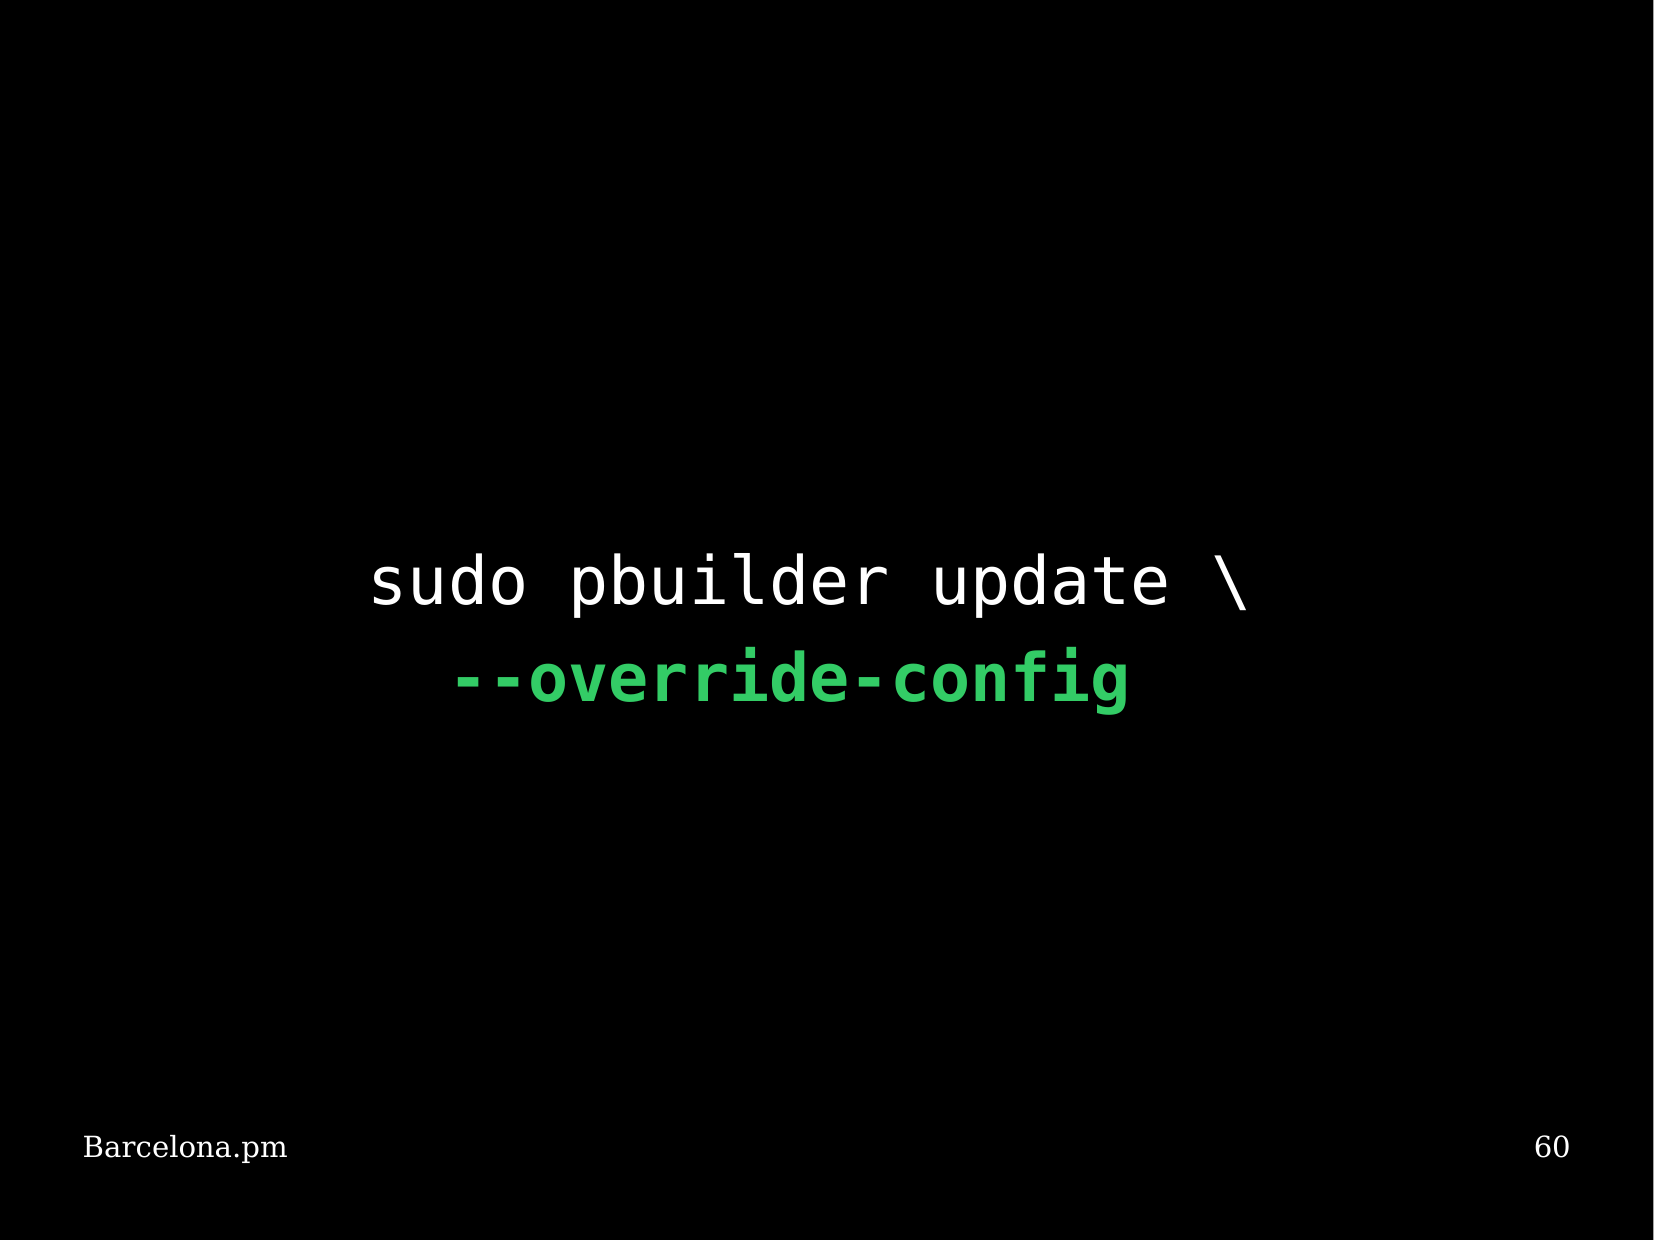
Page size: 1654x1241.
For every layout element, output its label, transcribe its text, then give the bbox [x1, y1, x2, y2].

title sudo pbuilder update \ --override-config [367, 116, 1286, 1124]
